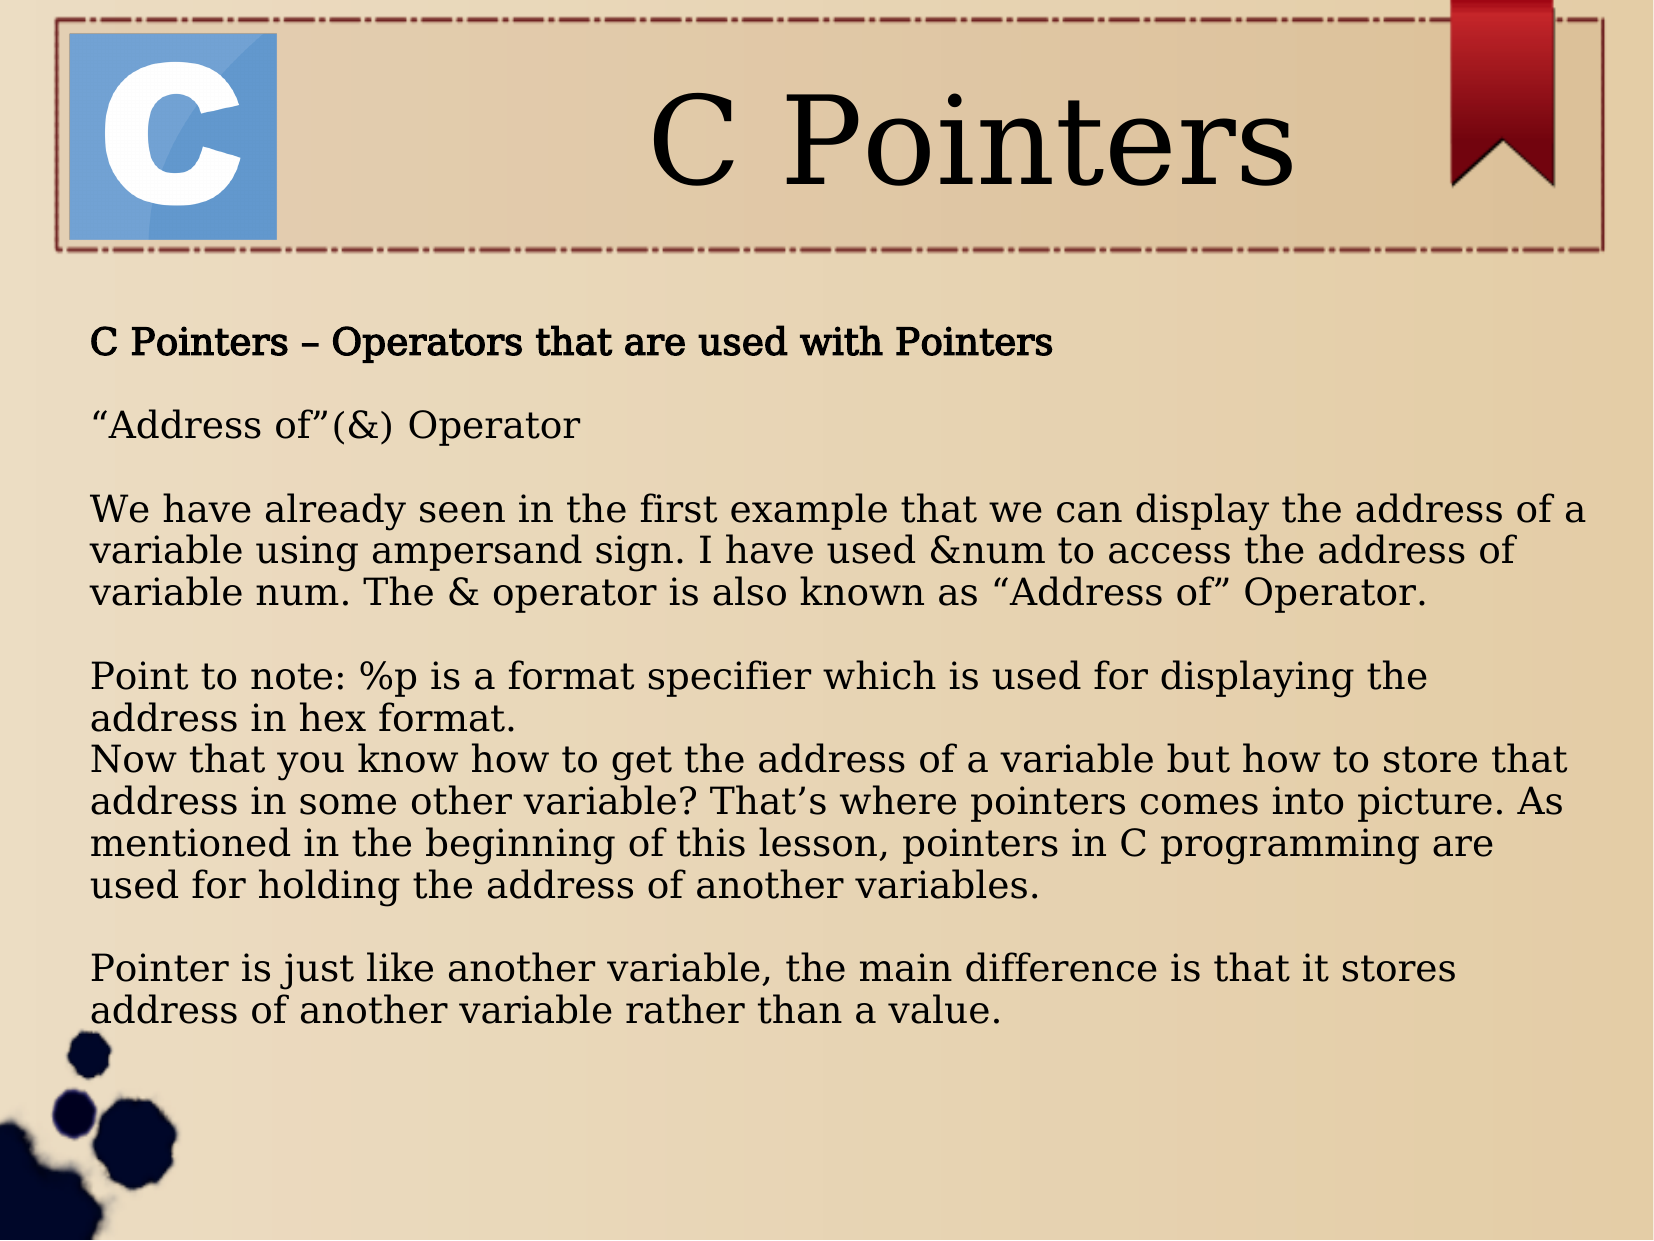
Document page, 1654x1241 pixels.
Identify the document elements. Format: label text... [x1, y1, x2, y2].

text_box C Pointers – Operators that are used with Pointers “Address of”(&) Operator We have already seen in the first example that we can display the address of a variable using ampersand sign. I have used &num to access the address of variable num. The & operator is also known as “Address of” Operator. Point to note: %p is a format specifier which is used for displaying the address in hex format. Now that you know how to get the address of a variable but how to store that address in some other variable? That’s where pointers comes into picture. As mentioned in the beginning of this lesson, pointers in C programming are used for holding the address of another variables. Pointer is just like another variable, the main difference is that it stores address of another variable rather than a value. [75, 313, 1606, 956]
title C Pointers [495, 47, 1413, 229]
picture [0, 0, 1654, 1240]
